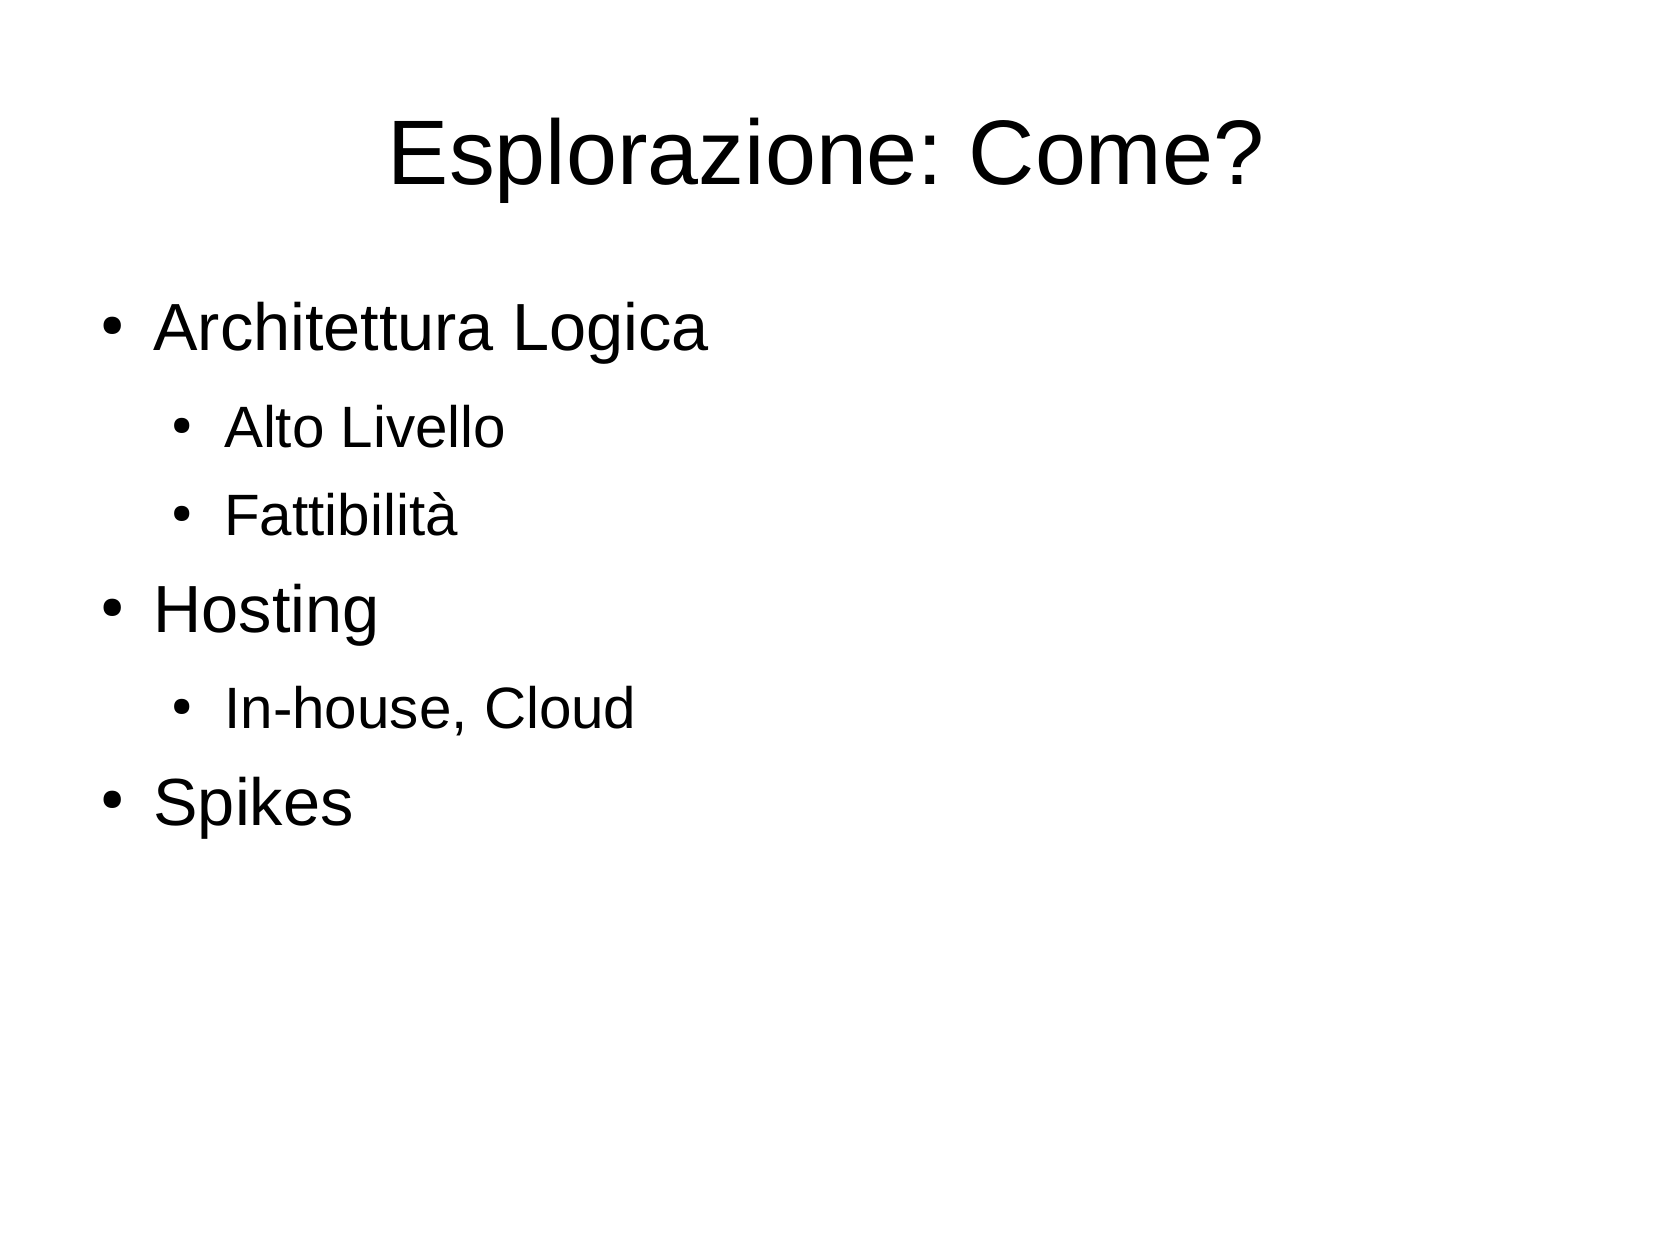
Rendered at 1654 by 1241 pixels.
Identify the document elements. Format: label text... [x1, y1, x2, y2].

list Architettura Logica Alto Livello Fattibilità Hosting In-house, Cloud Spikes [82, 290, 1571, 1109]
title Esplorazione: Come? [82, 49, 1571, 257]
